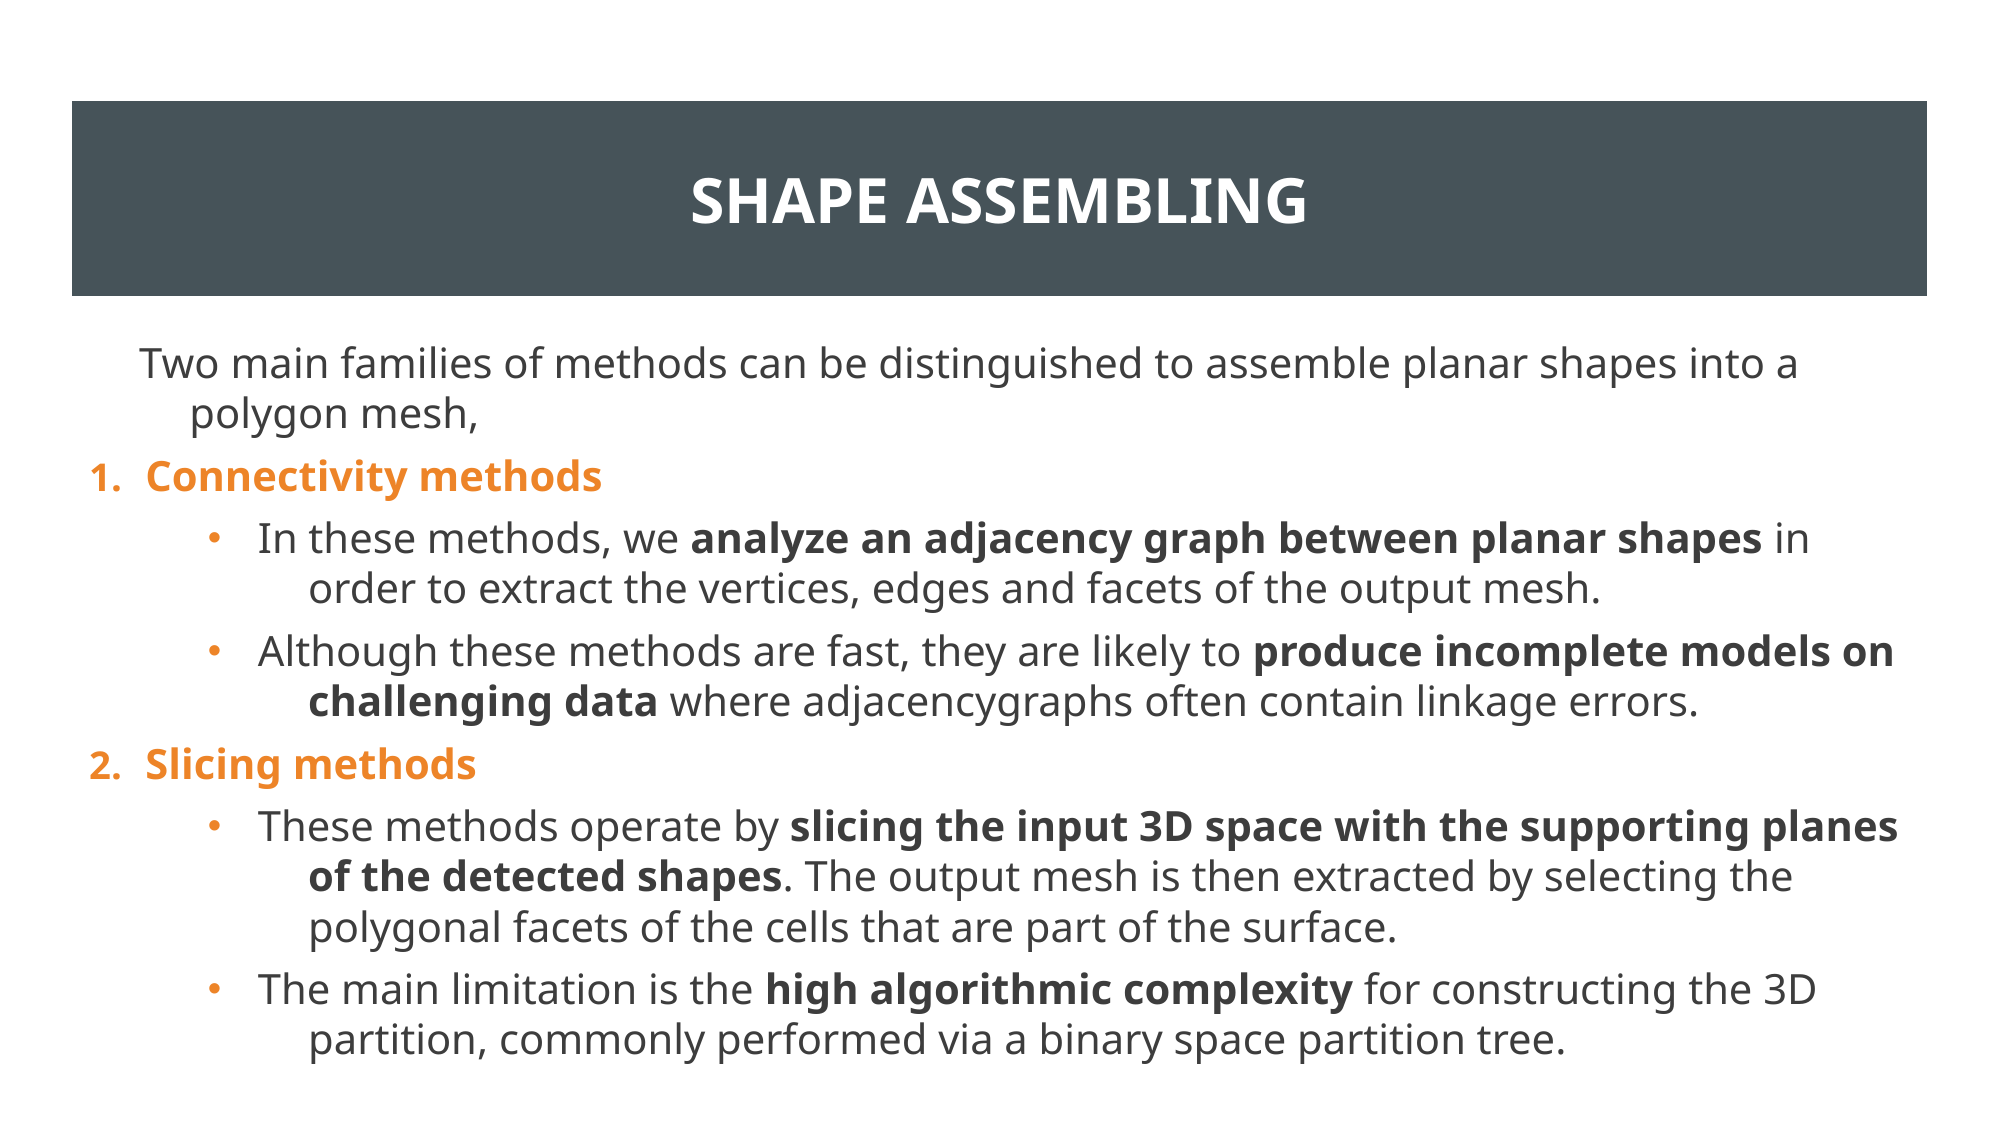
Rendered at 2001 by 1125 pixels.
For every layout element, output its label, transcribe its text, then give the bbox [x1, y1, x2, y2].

list Two main families of methods can be distinguished to assemble planar shapes into a polygon mesh, Connectivity methods In these methods, we analyze an adjacency graph between planar shapes in order to extract the vertices, edges and facets of the output mesh. Although these methods are fast, they are likely to produce incomplete models on challenging data where adjacencygraphs often contain linkage errors. Slicing methods These methods operate by slicing the input 3D space with the supporting planes of the detected shapes. The output mesh is then extracted by selecting the polygonal facets of the cells that are part of the surface. The main limitation is the high algorithmic complexity for constructing the 3D partition, commonly performed via a binary space partition tree. [74, 329, 1926, 1096]
title SHAPE ASSEMBLING [95, 115, 1905, 282]
